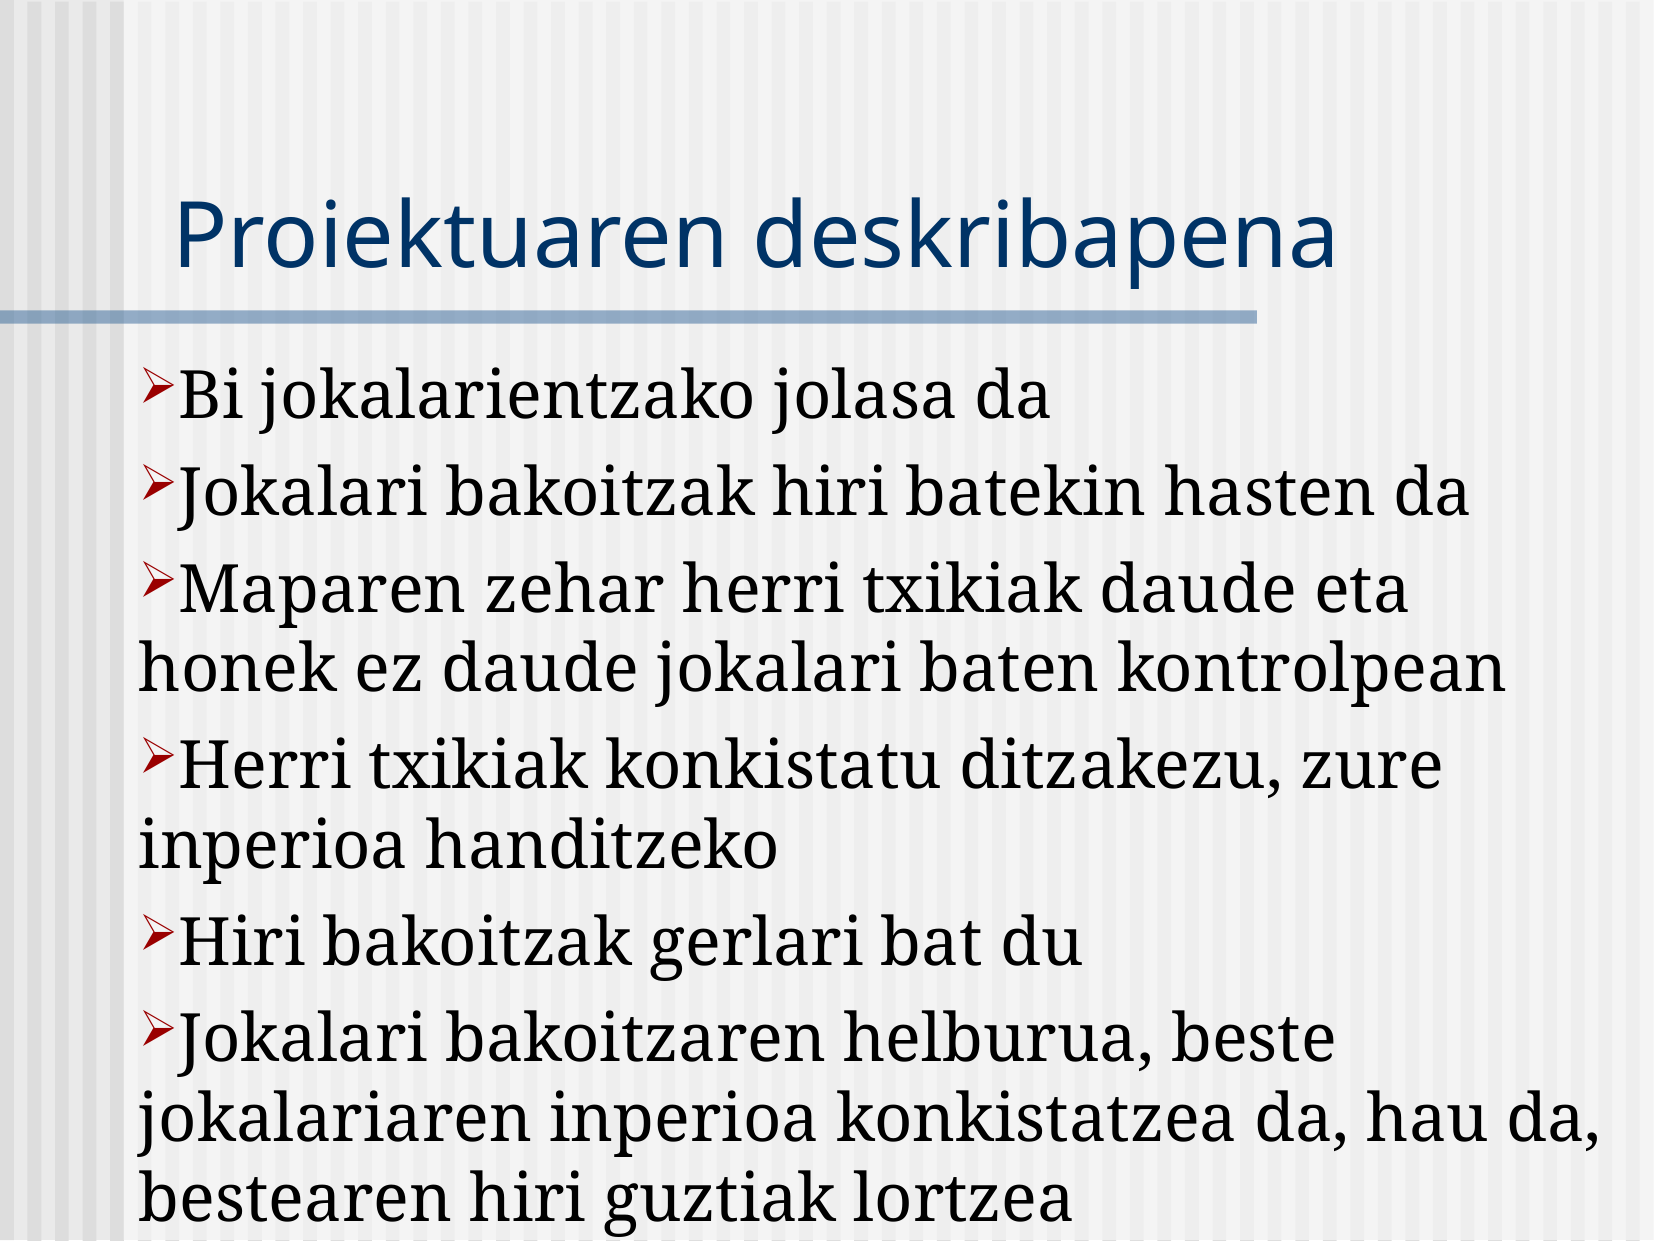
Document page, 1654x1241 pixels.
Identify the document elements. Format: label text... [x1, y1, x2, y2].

title Proiektuaren deskribapena [157, 33, 1634, 294]
list Bi jokalarientzako jolasa da Jokalari bakoitzak hiri batekin hasten da Maparen zehar herri txikiak daude eta honek ez daude jokalari baten kontrolpean Herri txikiak konkistatu ditzakezu, zure inperioa handitzeko Hiri bakoitzak gerlari bat du Jokalari bakoitzaren helburua, beste jokalariaren inperioa konkistatzea da, hau da, bestearen hiri guztiak lortzea [124, 344, 1632, 1163]
